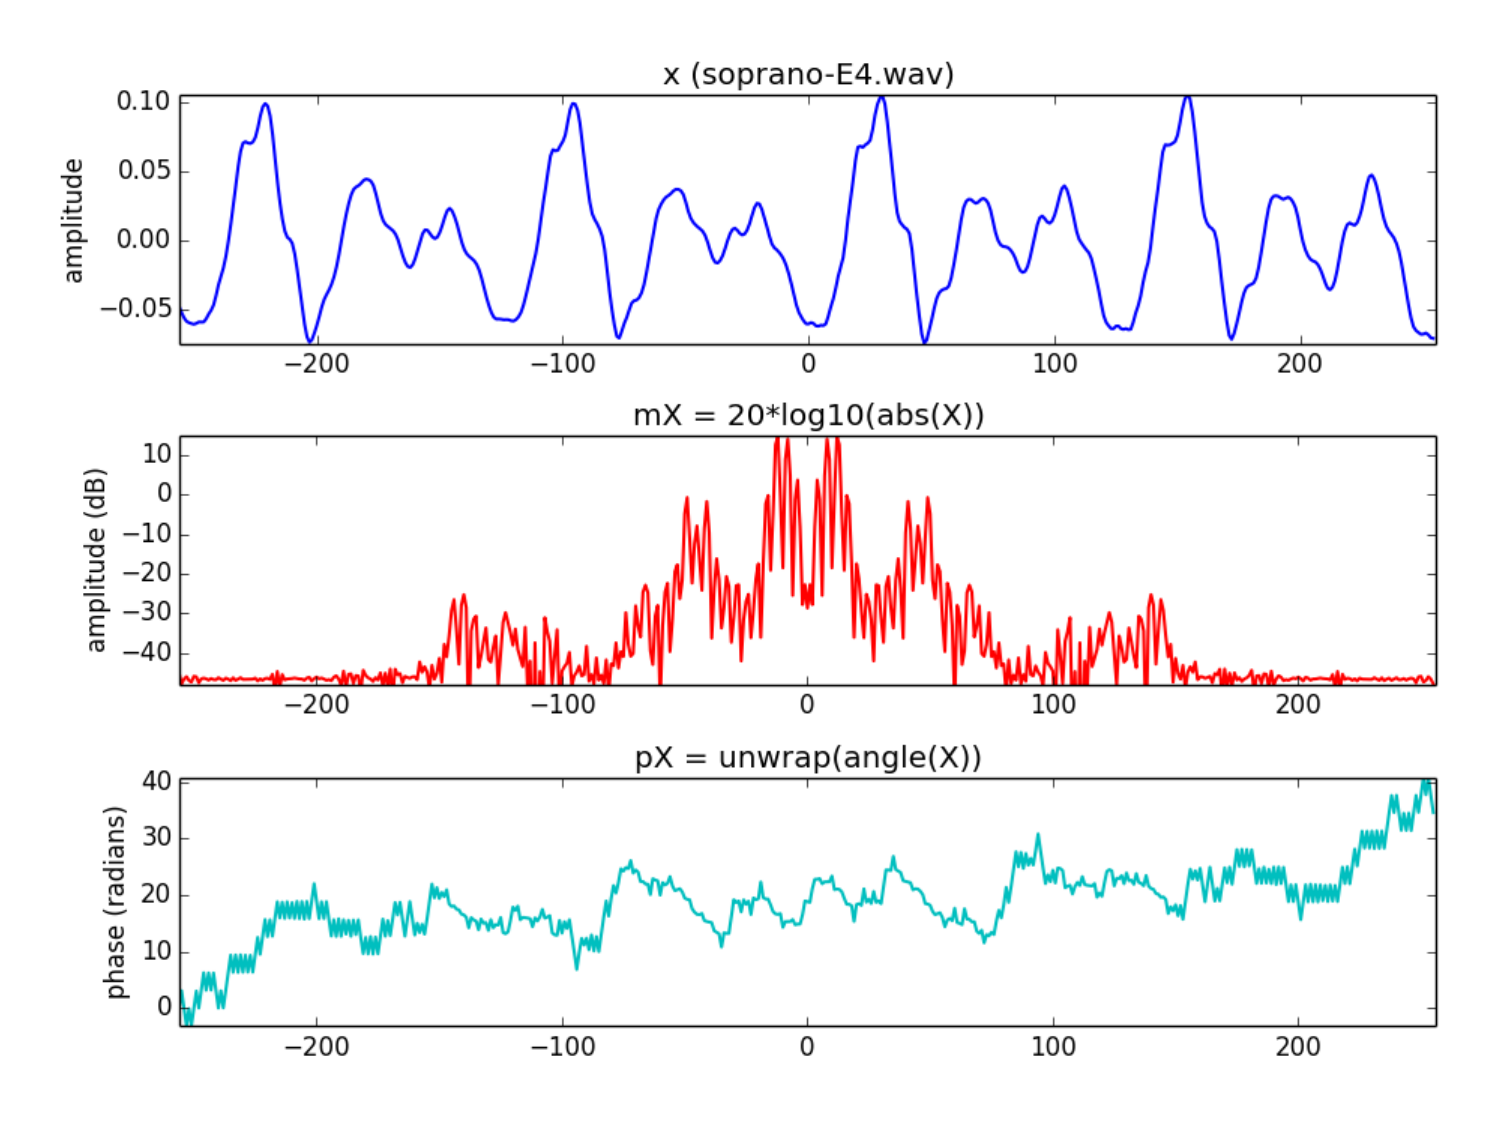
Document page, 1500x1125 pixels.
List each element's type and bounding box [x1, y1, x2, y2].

picture [37, 35, 1463, 1086]
